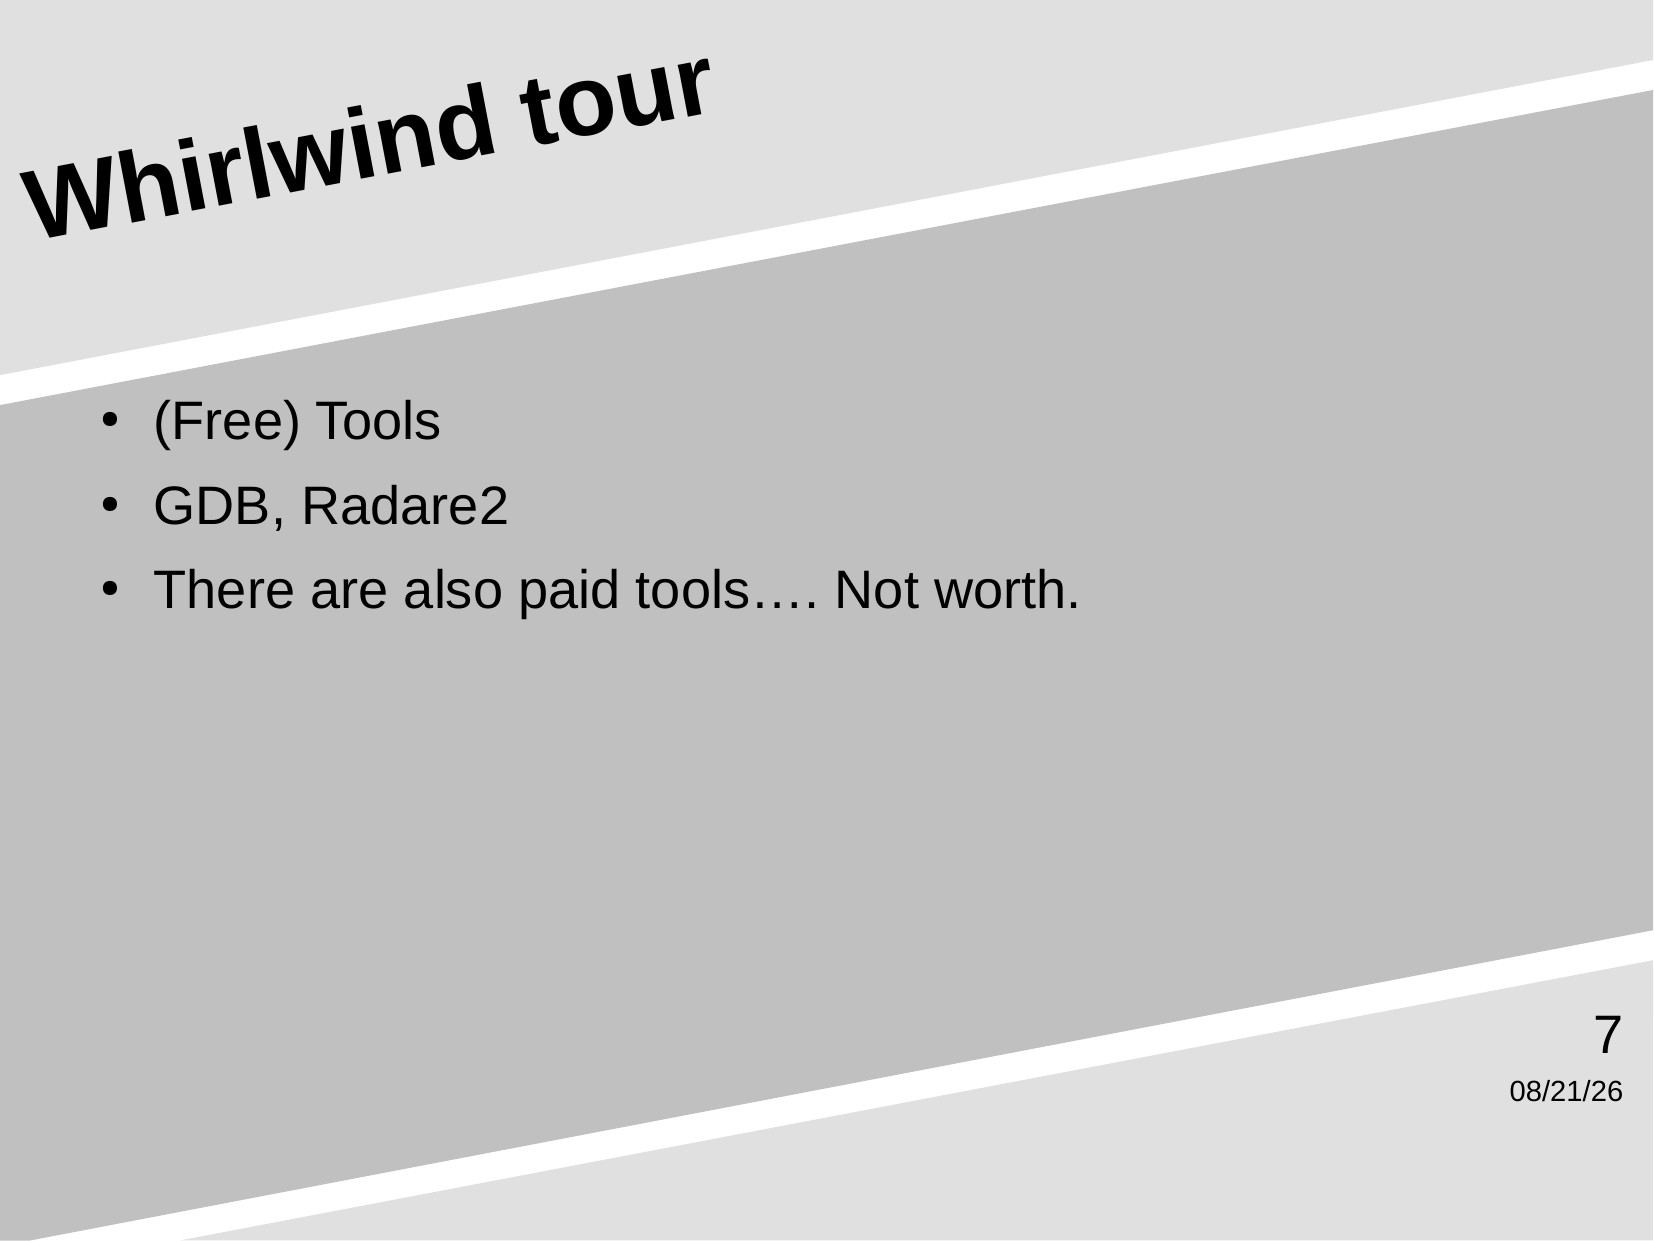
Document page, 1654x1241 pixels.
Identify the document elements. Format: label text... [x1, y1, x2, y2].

list (Free) Tools GDB, Radare2 There are also paid tools…. Not worth. [82, 390, 1538, 1036]
title Whirlwind tour [15, 0, 1519, 373]
